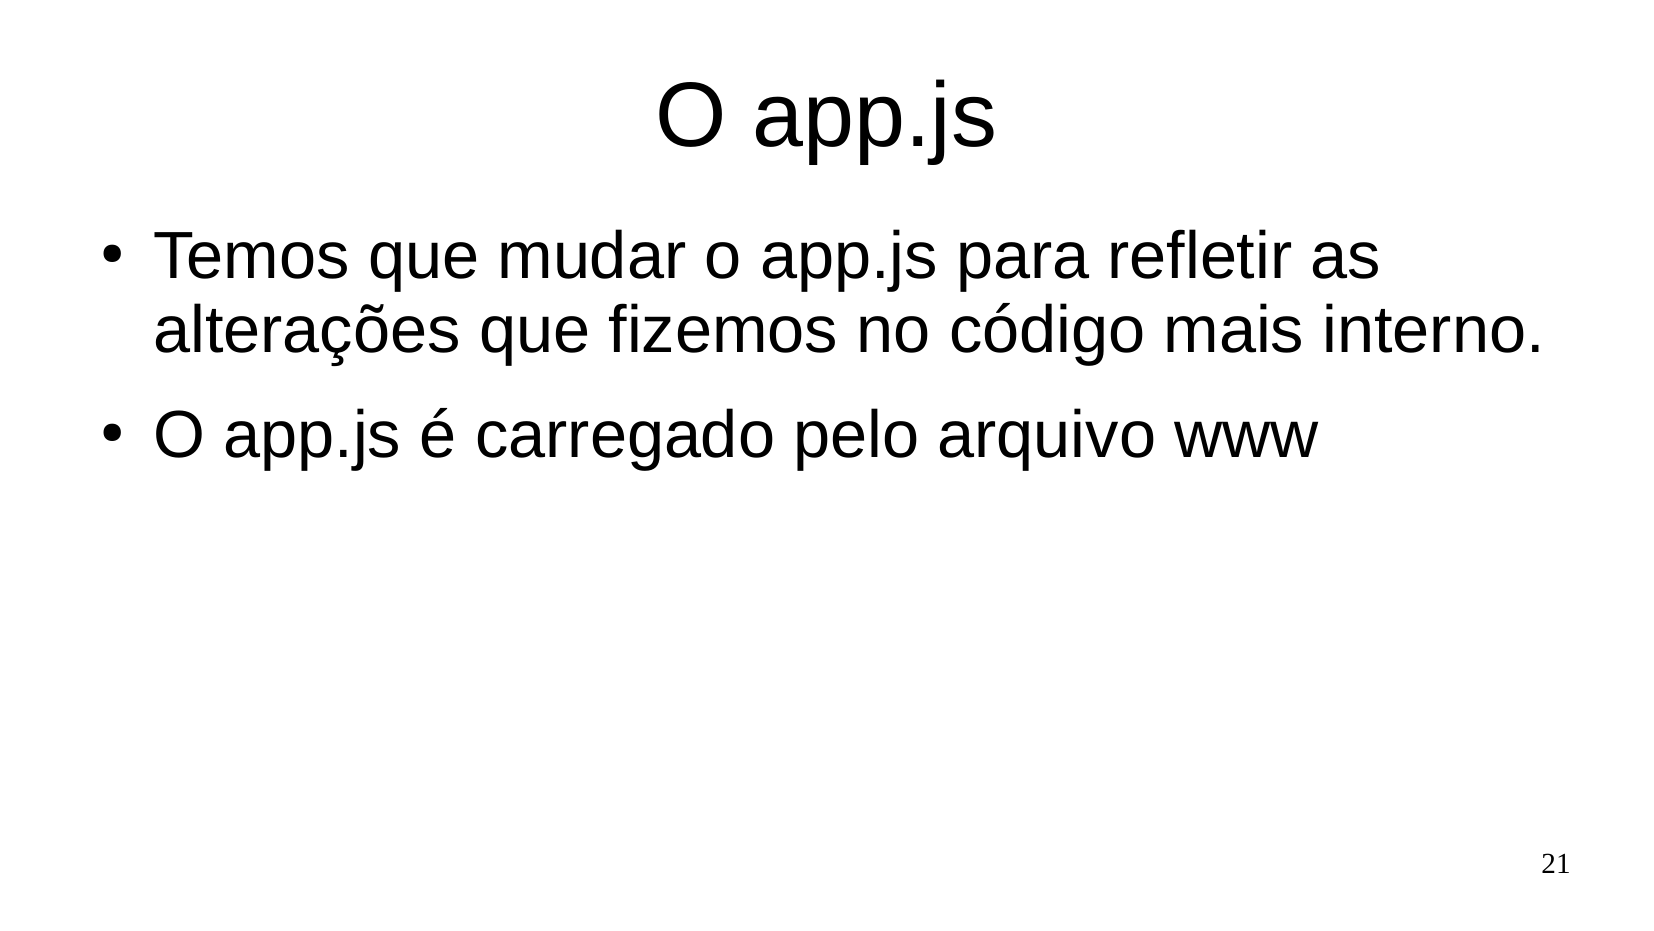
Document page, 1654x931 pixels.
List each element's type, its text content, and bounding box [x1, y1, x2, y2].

list Temos que mudar o app.js para refletir as alterações que fizemos no código mais interno. O app.js é carregado pelo arquivo www [82, 217, 1571, 758]
title O app.js [82, 37, 1571, 193]
